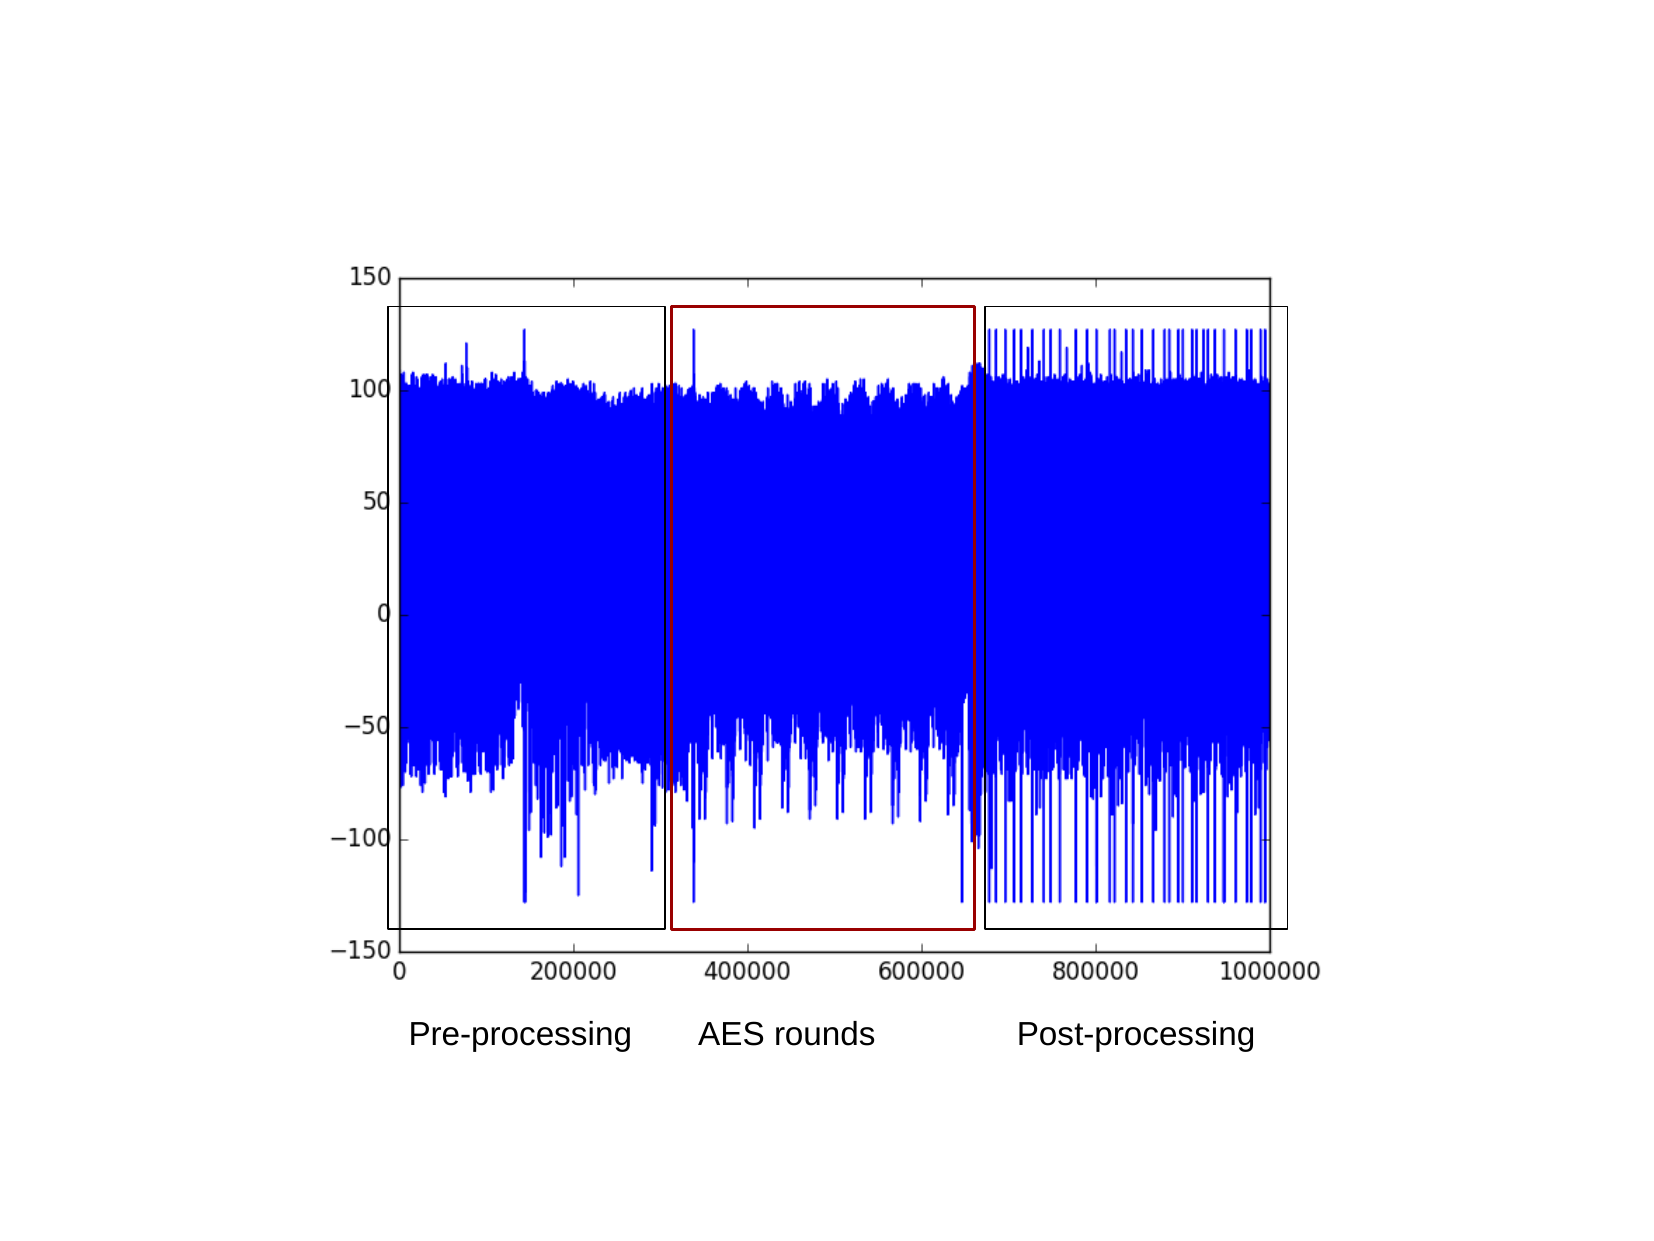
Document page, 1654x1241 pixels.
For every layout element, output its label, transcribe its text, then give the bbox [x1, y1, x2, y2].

text_box Post-processing [1002, 1008, 1271, 1061]
picture [259, 194, 1382, 1036]
text_box Pre-processing [393, 1008, 648, 1061]
text_box AES rounds [683, 1008, 891, 1061]
